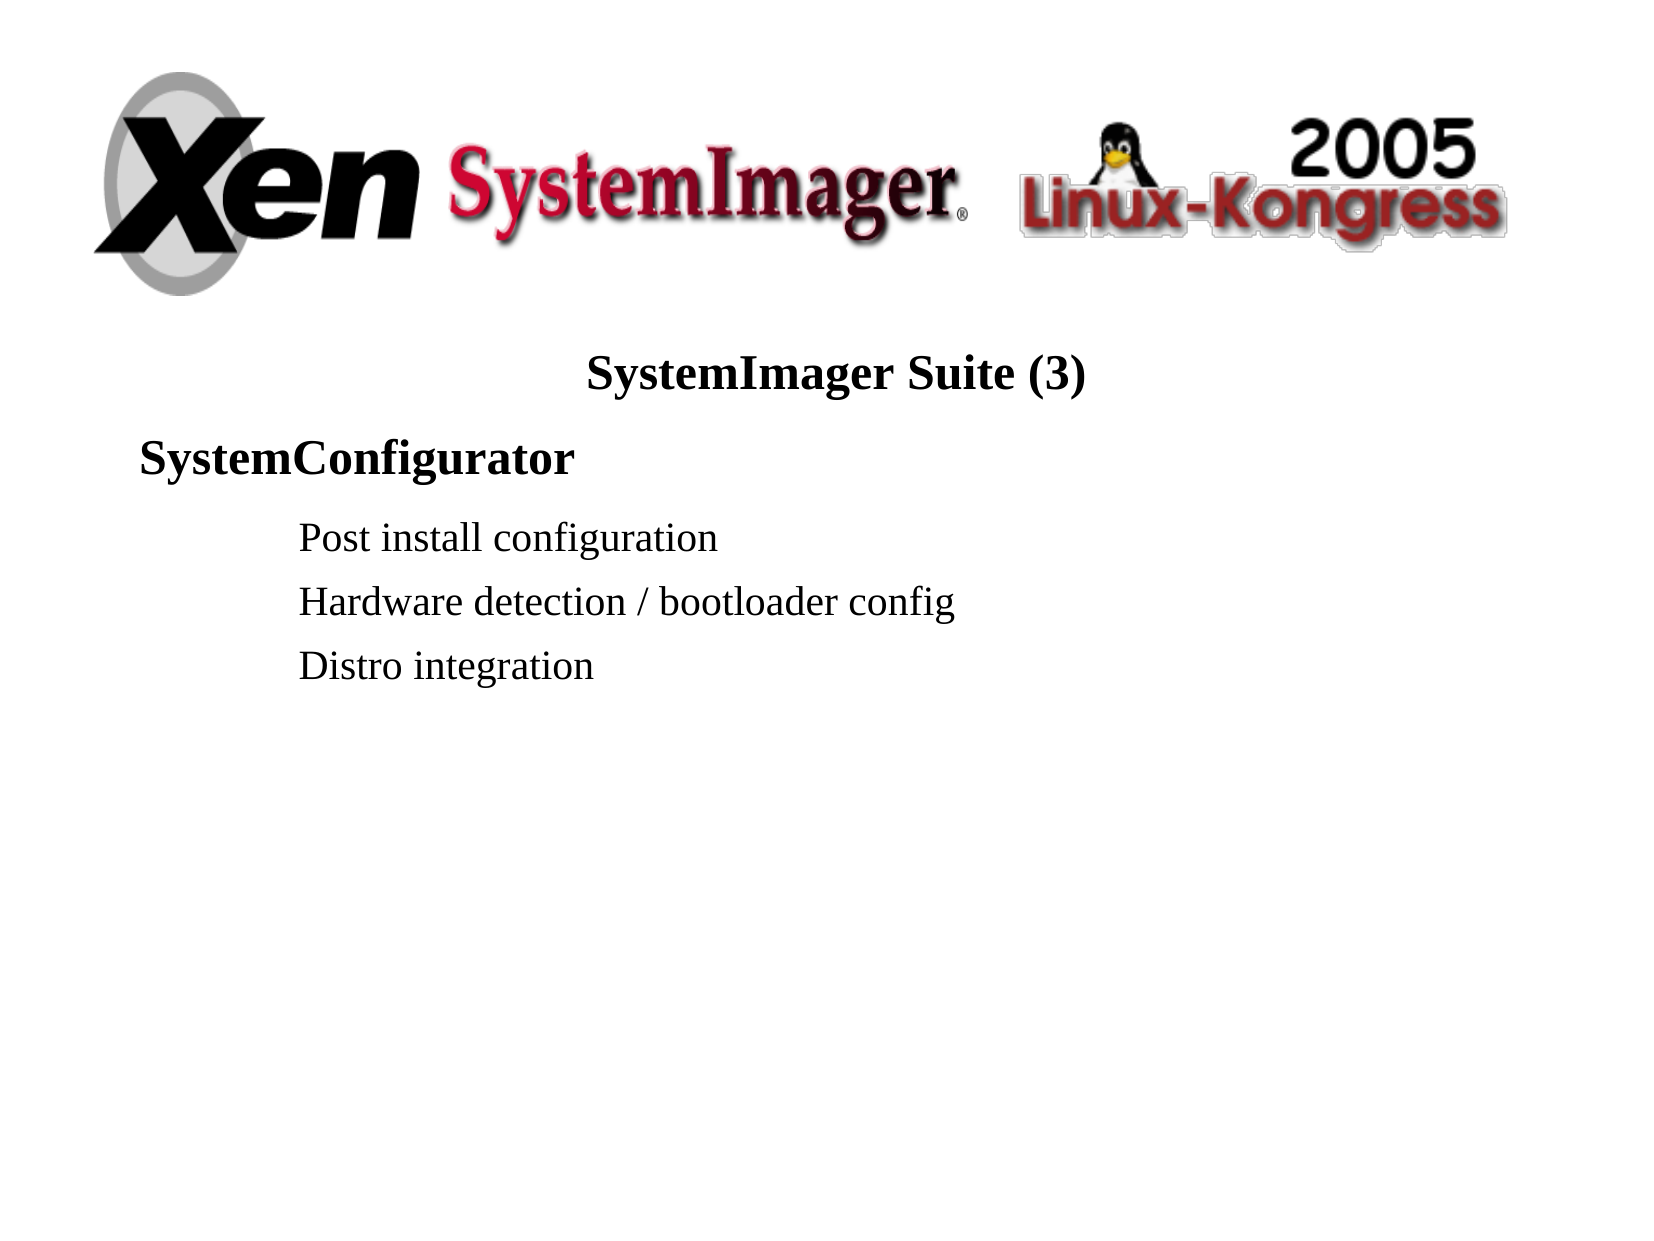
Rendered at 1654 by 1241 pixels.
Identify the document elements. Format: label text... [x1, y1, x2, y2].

picture [1006, 106, 1524, 265]
list SystemImager Suite (3) SystemConfigurator Post install configuration Hardware detection / bootloader config Distro integration [121, 344, 1534, 1127]
picture [445, 132, 971, 254]
picture [93, 72, 420, 296]
